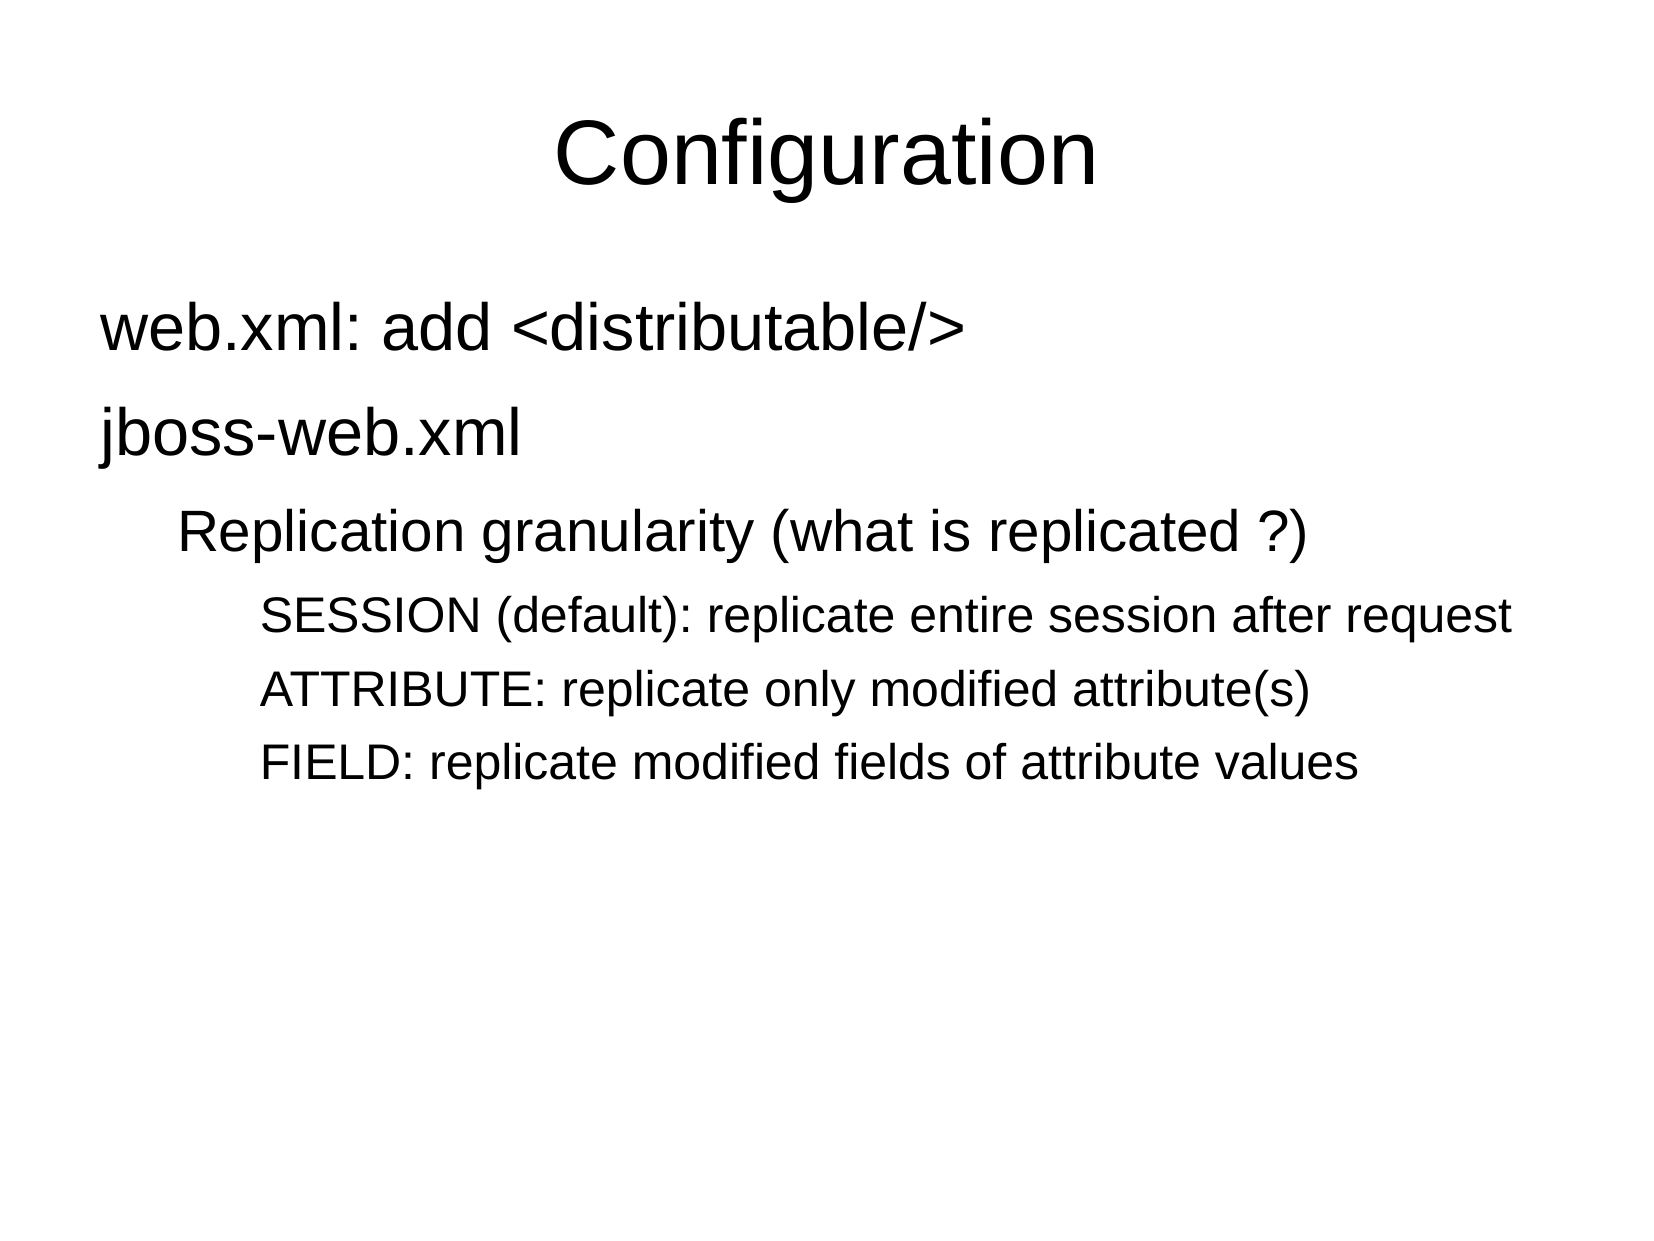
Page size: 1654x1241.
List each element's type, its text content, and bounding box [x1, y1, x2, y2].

title Configuration [82, 56, 1571, 250]
list web.xml: add <distributable/> jboss-web.xml Replication granularity (what is replicated ?) SESSION (default): replicate entire session after request ATTRIBUTE: replicate only modified attribute(s) FIELD: replicate modified fields of attribute values [82, 290, 1571, 1094]
